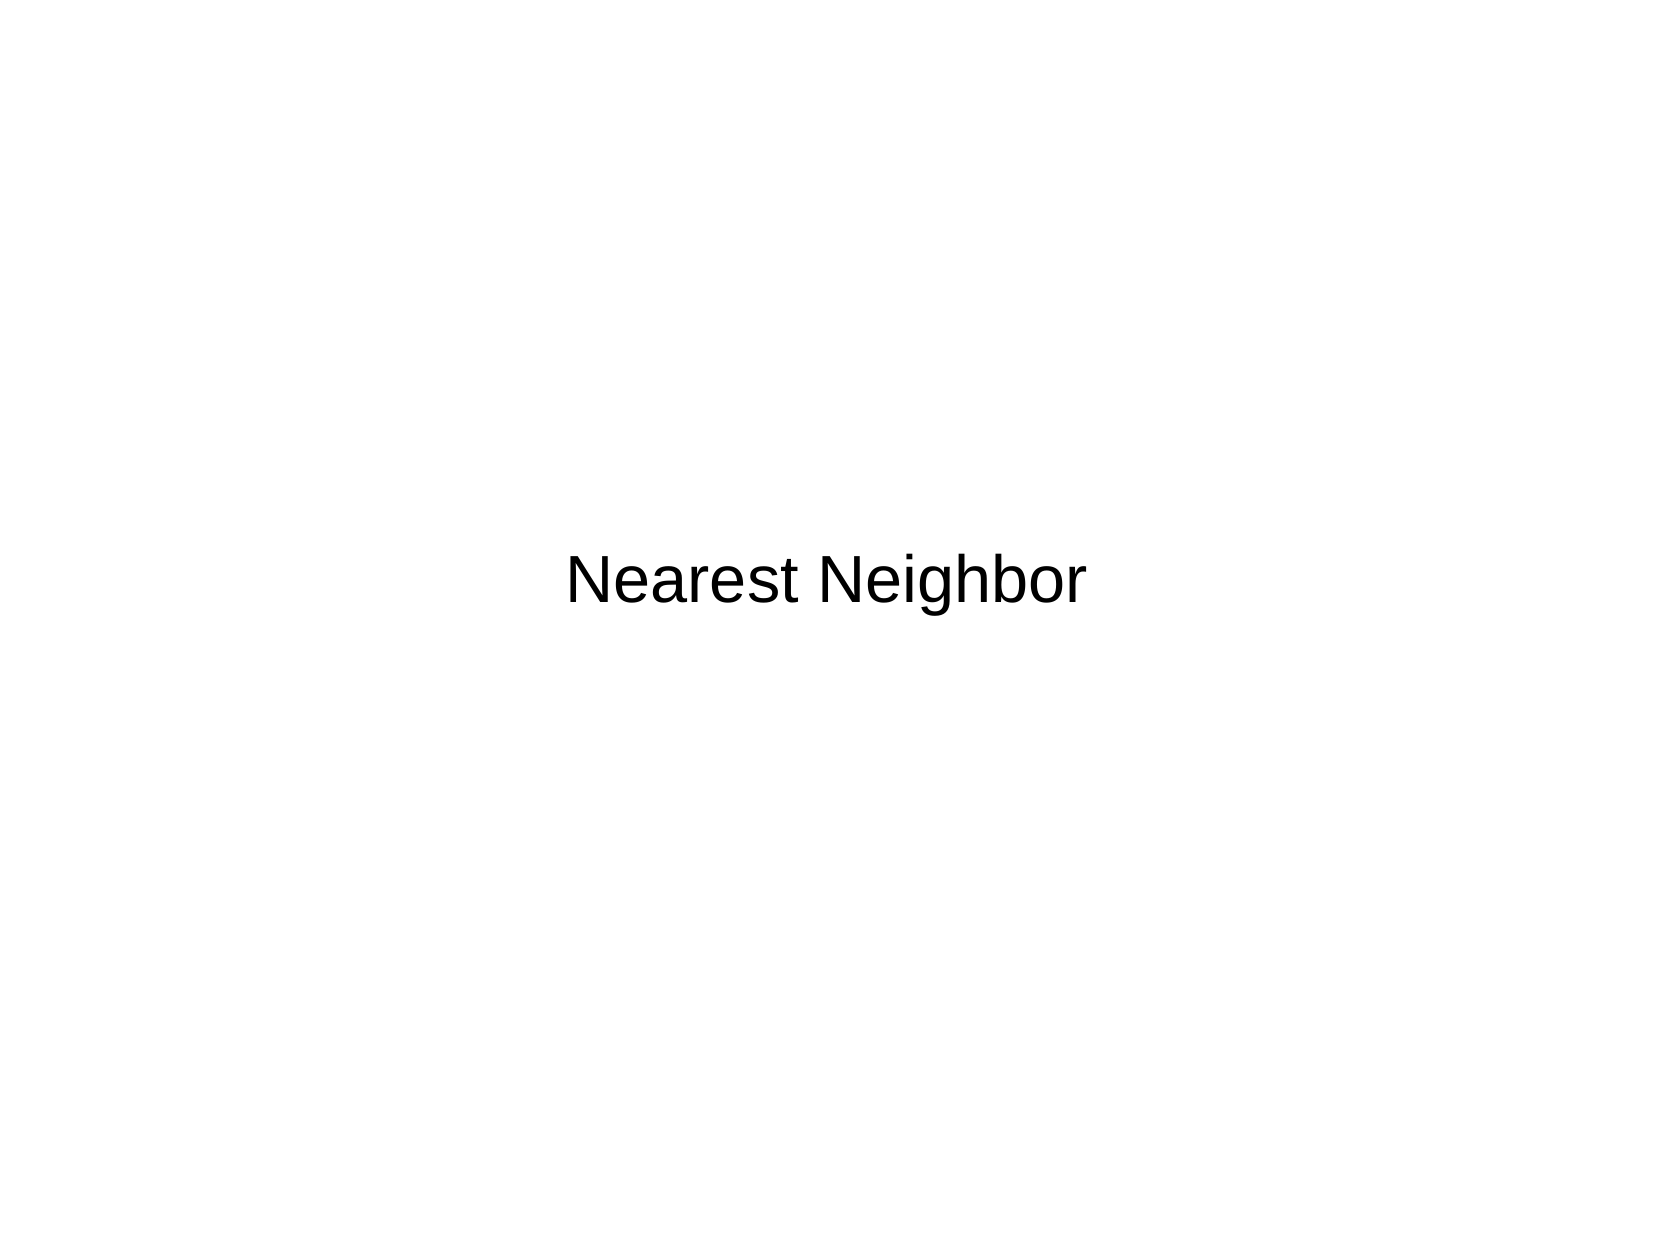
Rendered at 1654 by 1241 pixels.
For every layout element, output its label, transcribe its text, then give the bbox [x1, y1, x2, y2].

subtitle Nearest Neighbor [82, 56, 1571, 1102]
